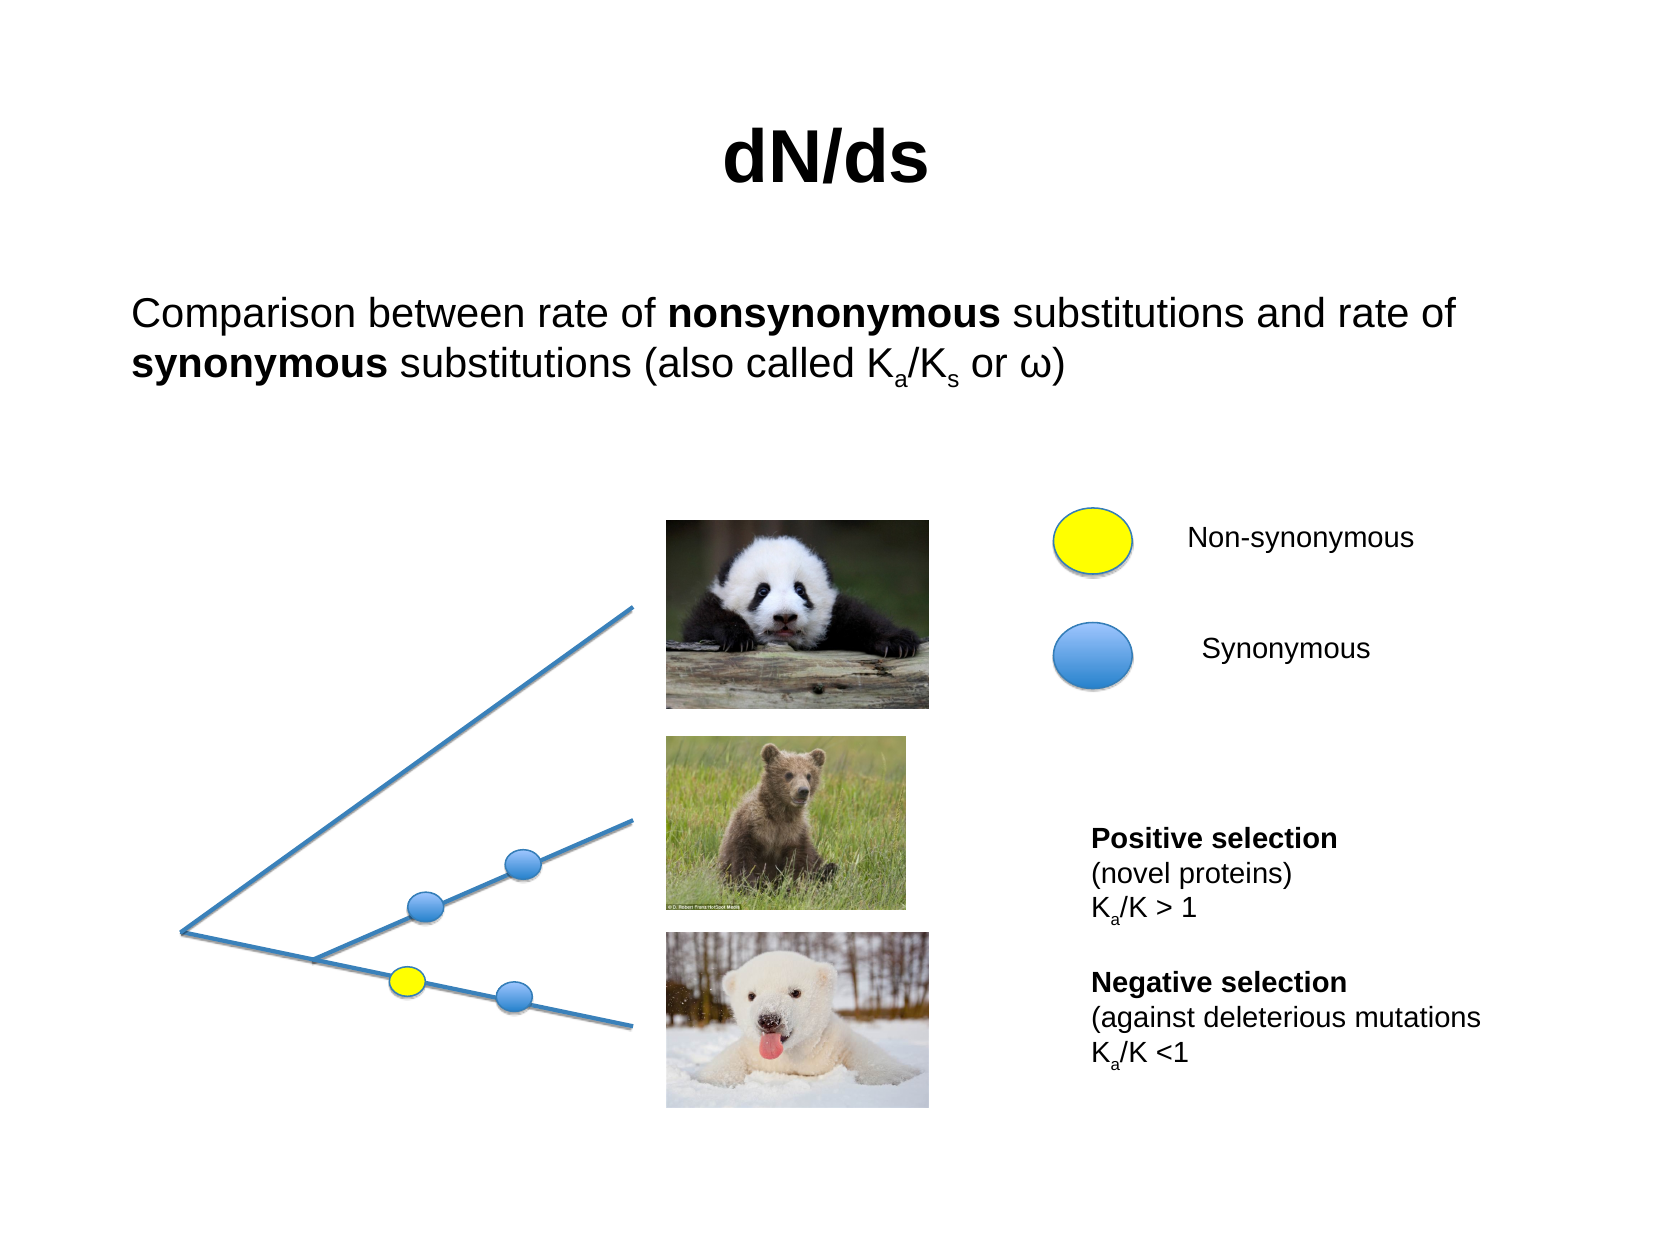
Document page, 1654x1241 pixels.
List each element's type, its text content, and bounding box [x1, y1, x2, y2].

picture [666, 736, 906, 910]
text_box Non-synonymous [1172, 511, 1430, 562]
text_box [1053, 622, 1133, 689]
text_box [496, 981, 533, 1012]
picture [666, 932, 929, 1108]
picture [666, 520, 929, 709]
title dN/ds [82, 49, 1571, 257]
text_box [1053, 507, 1133, 575]
text_box [389, 966, 426, 997]
text_box [505, 849, 542, 880]
text_box Synonymous [1186, 622, 1386, 673]
text_box [407, 892, 444, 922]
text_box Positive selection (novel proteins) Ka/K > 1 Negative selection (against deleterious mutations Ka/K <1 [1076, 776, 1497, 1116]
list Comparison between rate of nonsynonymous substitutions and rate of synonymous substitutions (also called Ka/Ks or ω) [82, 270, 1571, 1090]
